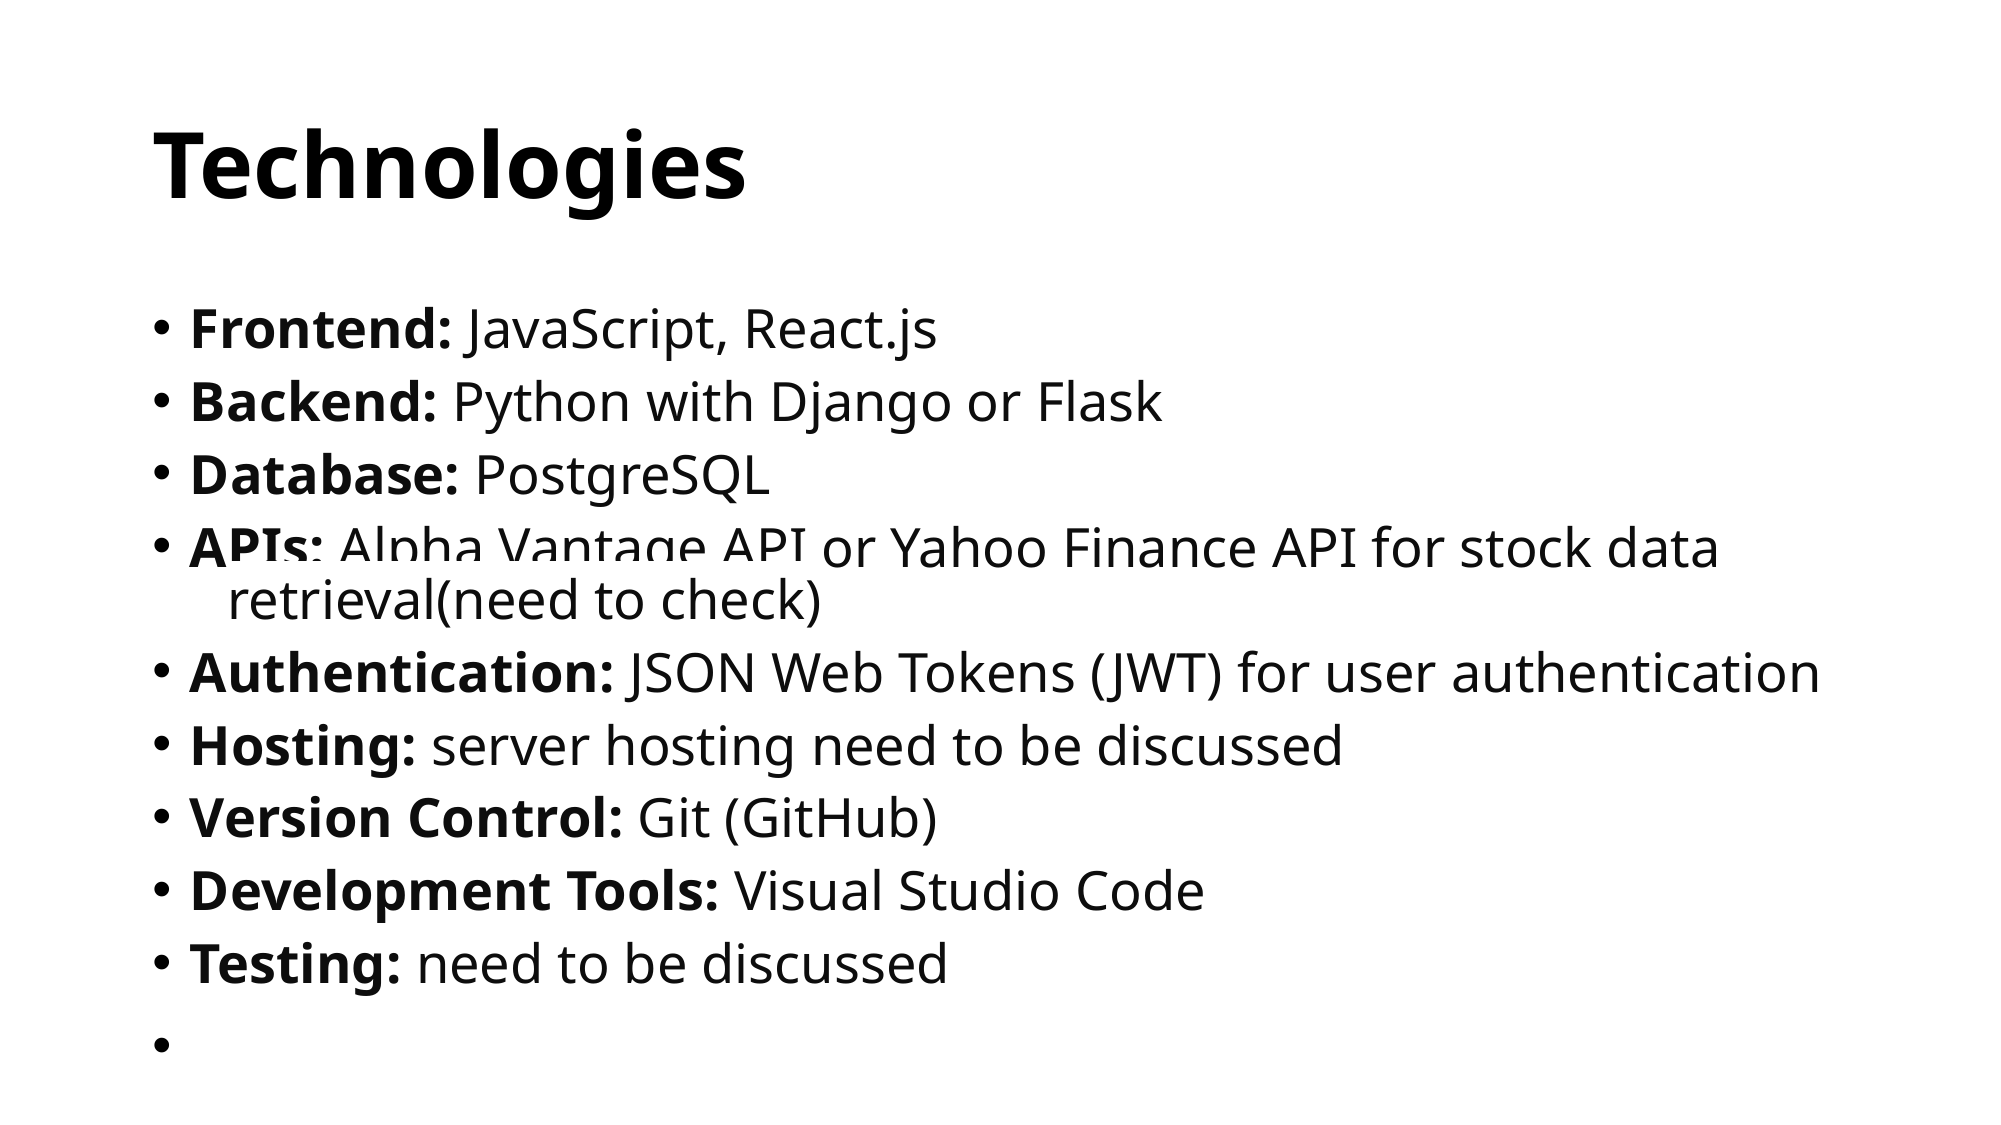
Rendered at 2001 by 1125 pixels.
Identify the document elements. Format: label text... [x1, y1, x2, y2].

title Technologies [137, 59, 1863, 278]
list Frontend: JavaScript, React.js Backend: Python with Django or Flask Database: PostgreSQL APIs: Alpha Vantage API or Yahoo Finance API for stock data retrieval(need to check) Authentication: JSON Web Tokens (JWT) for user authentication Hosting: server hosting need to be discussed Version Control: Git (GitHub) Development Tools: Visual Studio Code Testing: need to be discussed [137, 299, 1863, 1014]
